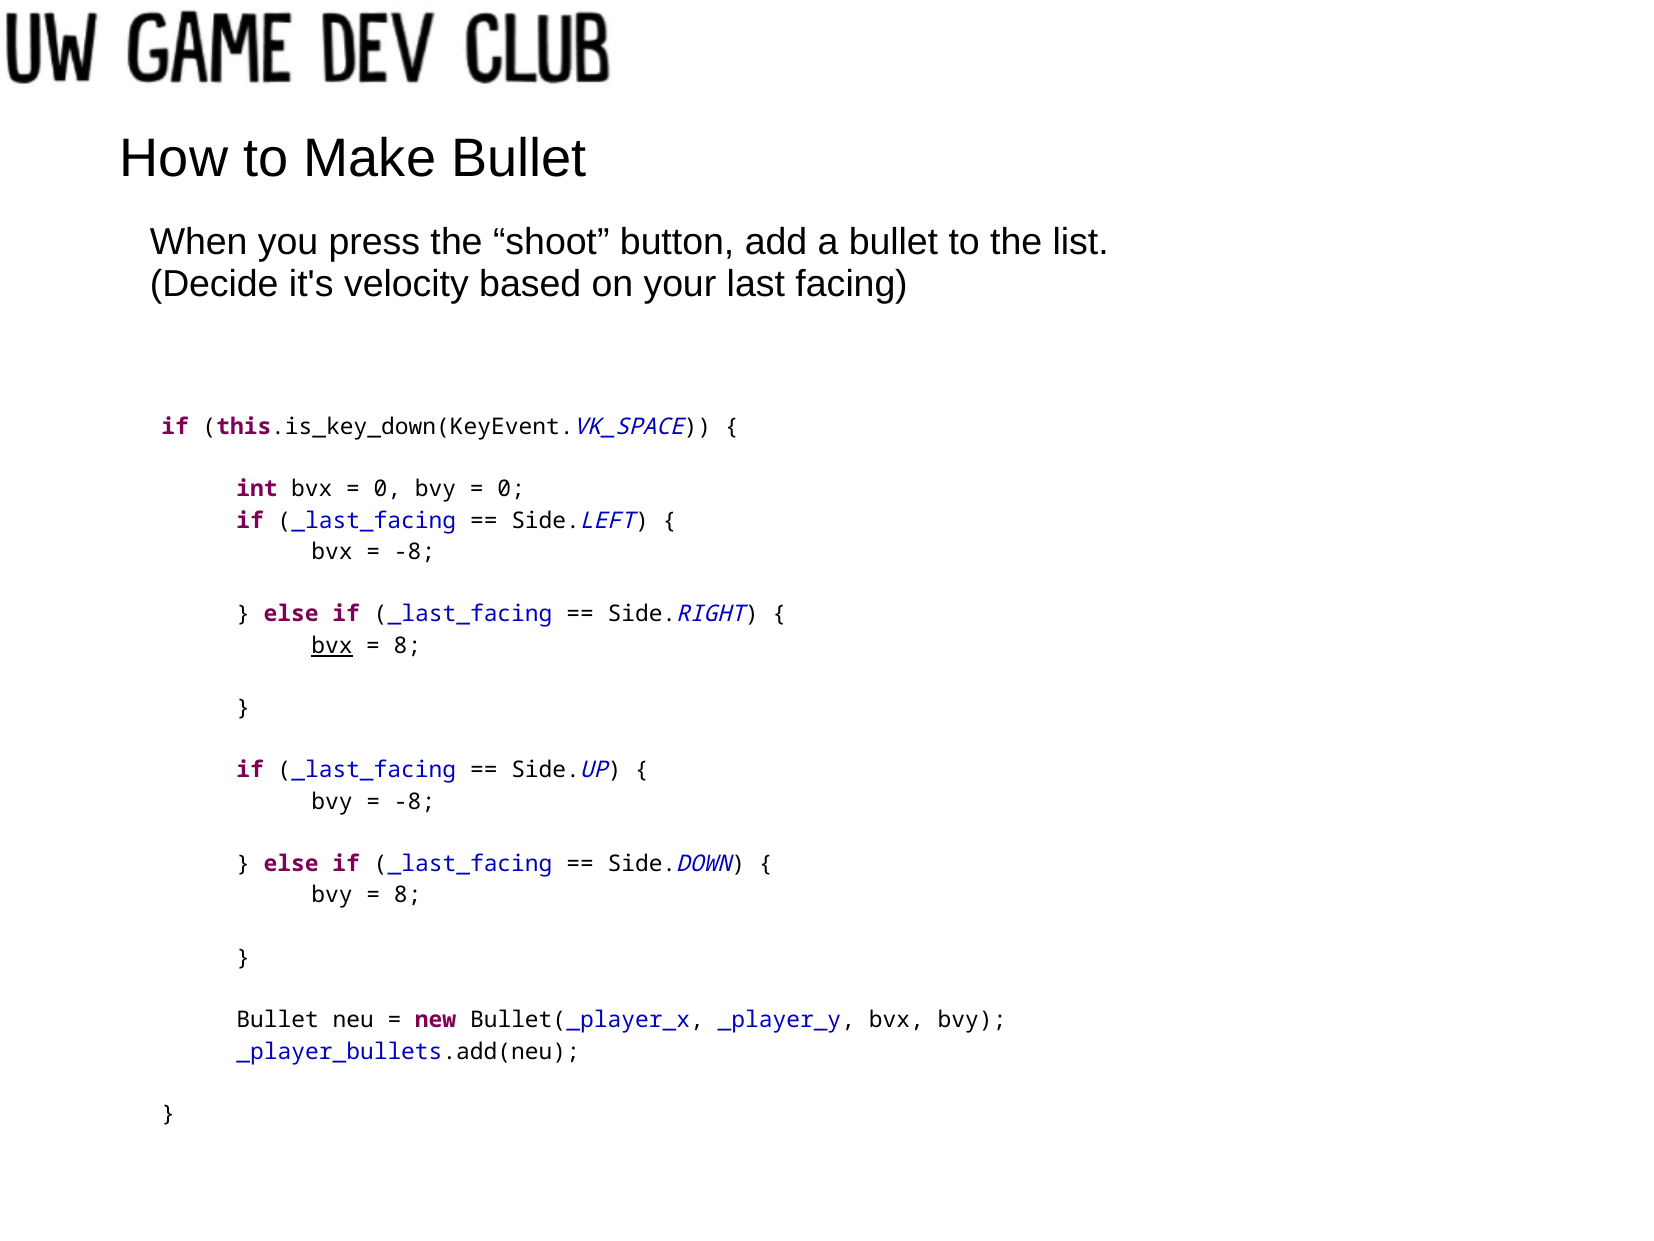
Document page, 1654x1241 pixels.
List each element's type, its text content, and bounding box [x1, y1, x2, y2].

text_box When you press the “shoot” button, add a bullet to the list. (Decide it's velocity based on your last facing) [135, 213, 1531, 312]
picture [2, 1, 617, 90]
text_box How to Make Bullet [105, 119, 901, 196]
text_box if (this.is_key_down(KeyEvent.VK_SPACE)) { int bvx = 0, bvy = 0; if (_last_facing == Side.LEFT) { bvx = -8; } else if (_last_facing == Side.RIGHT) { bvx = 8; } if (_last_facing == Side.UP) { bvy = -8; } else if (_last_facing == Side.DOWN) { bvy = 8; } Bullet neu = new Bullet(_player_x, _player_y, bvx, bvy); _player_bullets.add(neu); } [0, 402, 1456, 1079]
